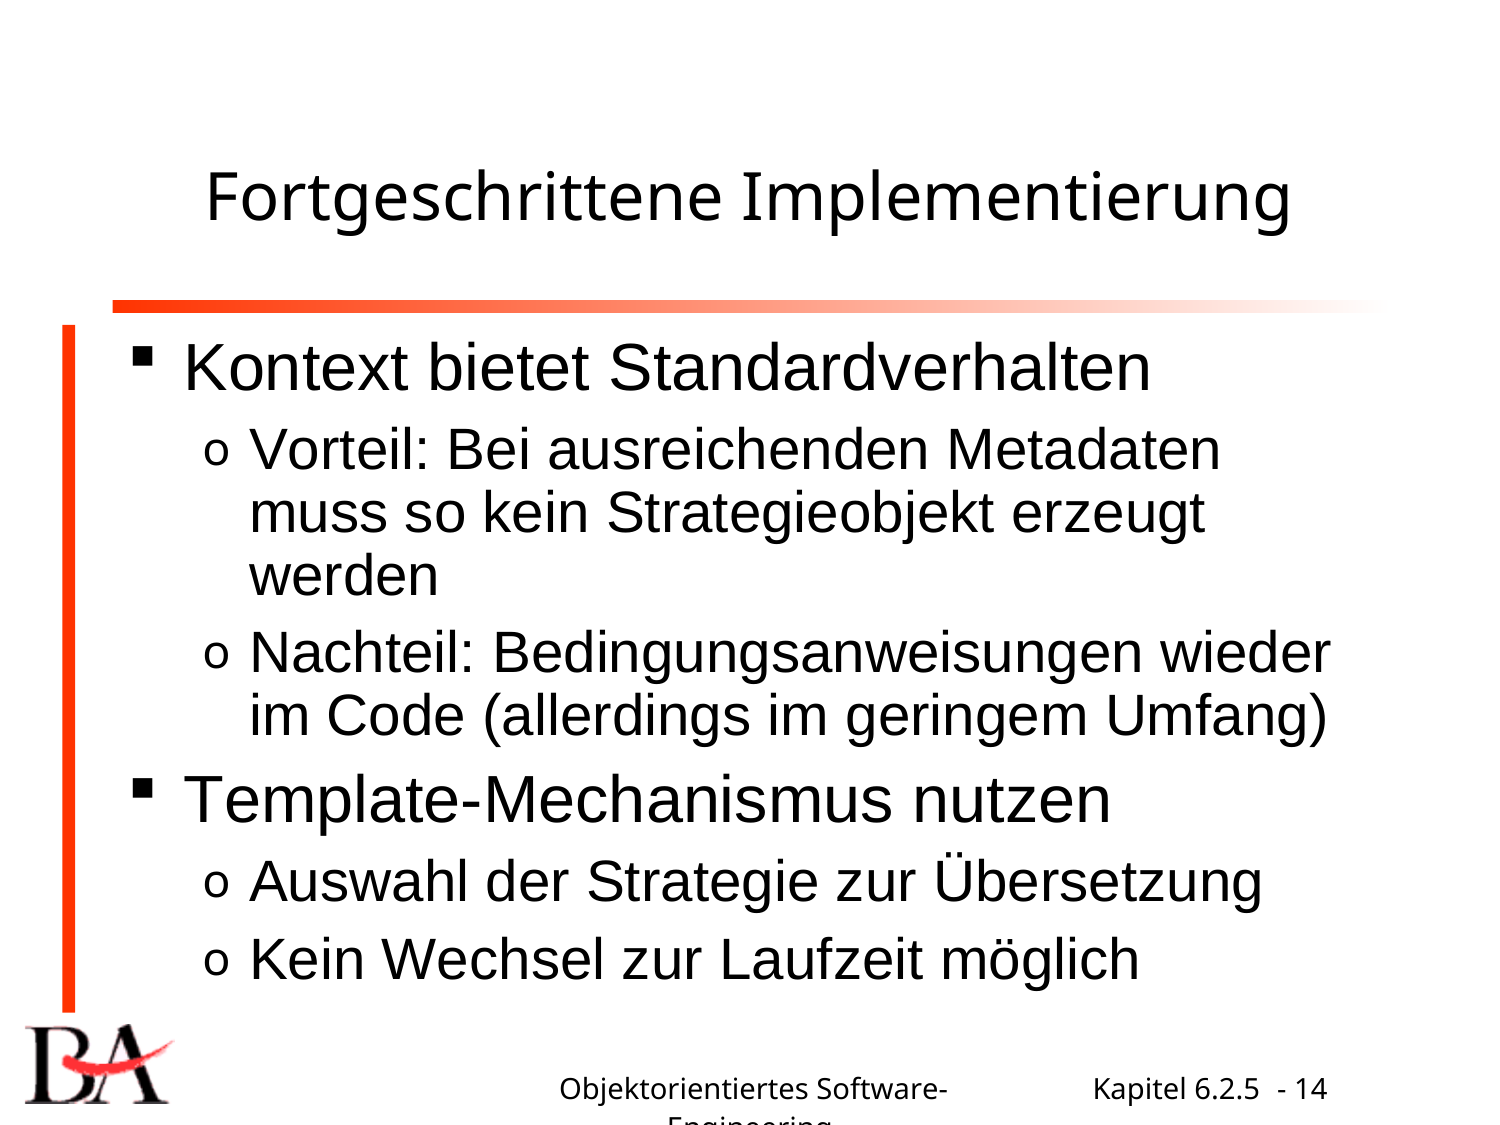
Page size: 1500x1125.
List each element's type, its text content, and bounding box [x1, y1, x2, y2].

title Fortgeschrittene Implementierung [112, 99, 1388, 288]
list Kontext bietet Standardverhalten Vorteil: Bei ausreichenden Metadaten muss so kein Strategieobjekt erzeugt werden Nachteil: Bedingungsanweisungen wieder im Code (allerdings im geringem Umfang) Template-Mechanismus nutzen Auswahl der Strategie zur Übersetzung Kein Wechsel zur Laufzeit möglich [112, 324, 1388, 1051]
picture [24, 1024, 175, 1104]
